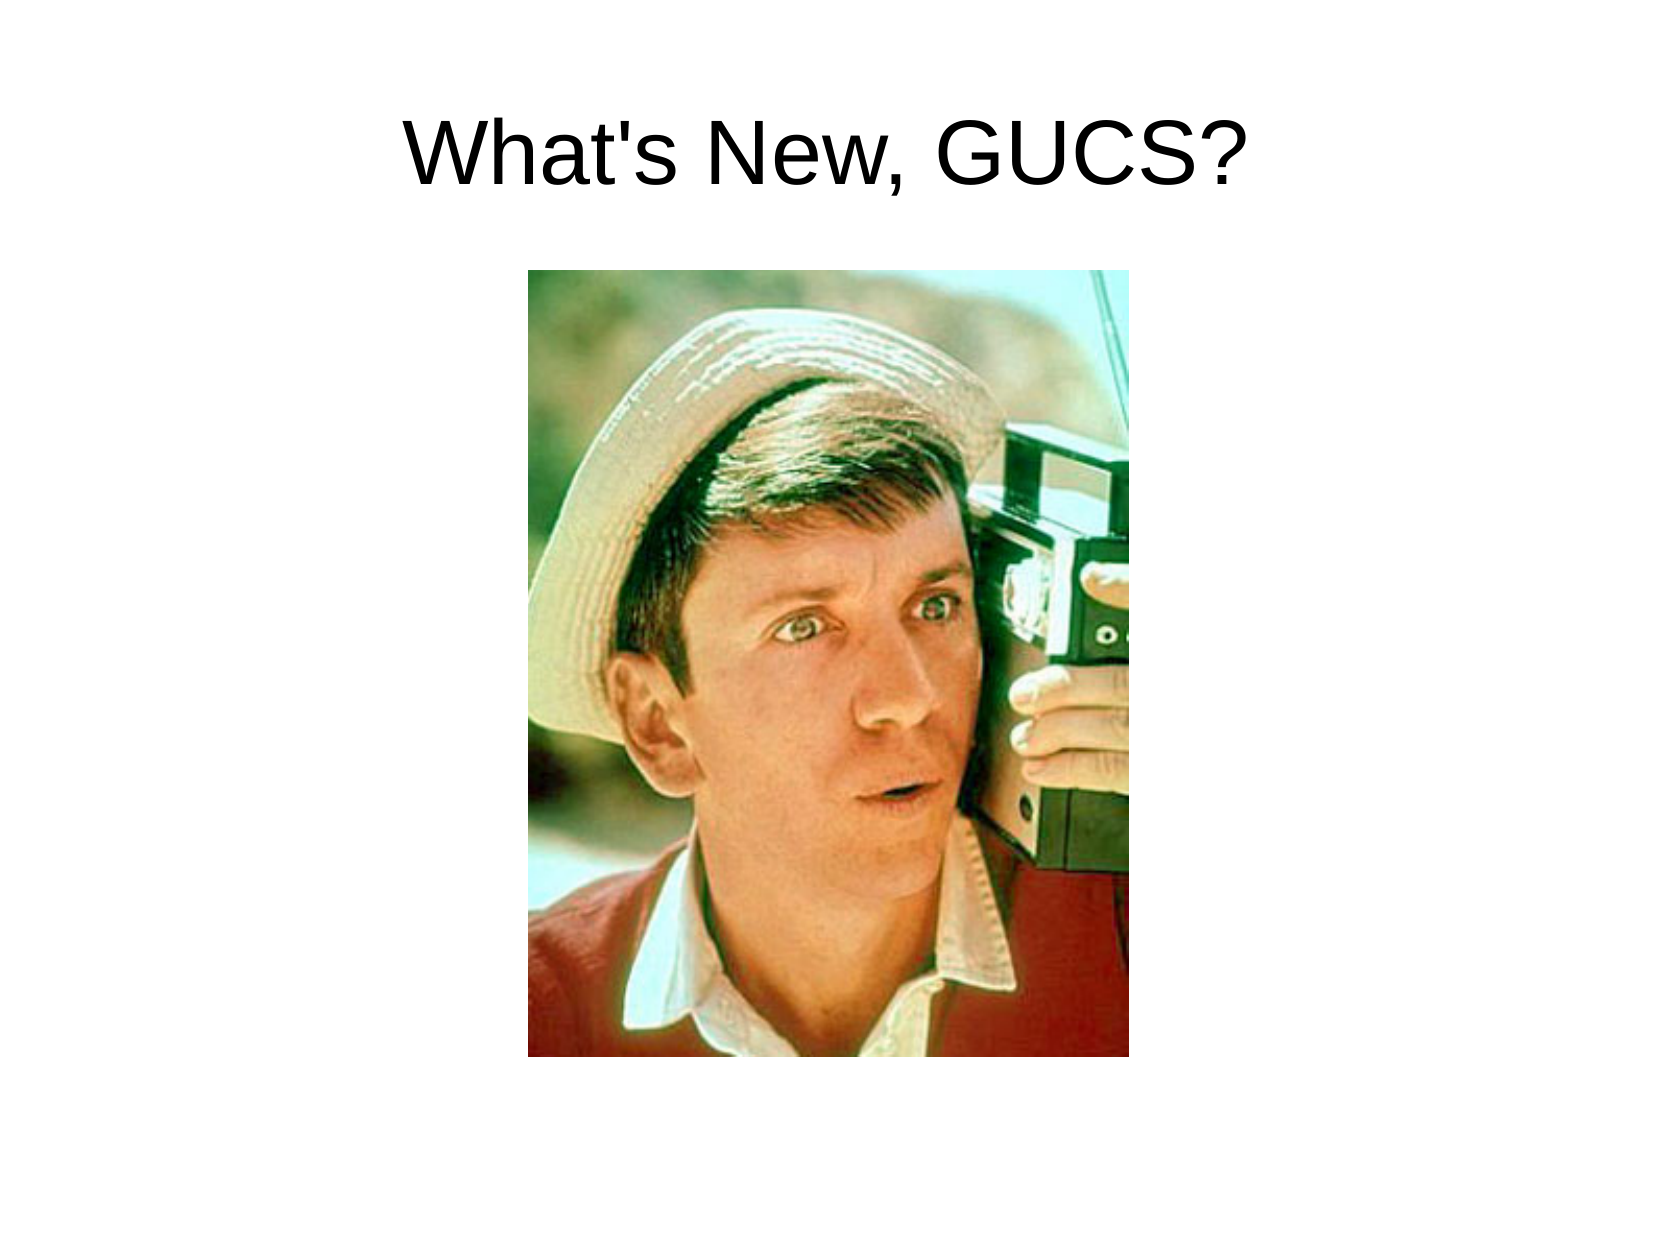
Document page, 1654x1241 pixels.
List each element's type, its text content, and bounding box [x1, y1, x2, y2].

picture [528, 270, 1129, 1057]
title What's New, GUCS? [82, 49, 1571, 257]
